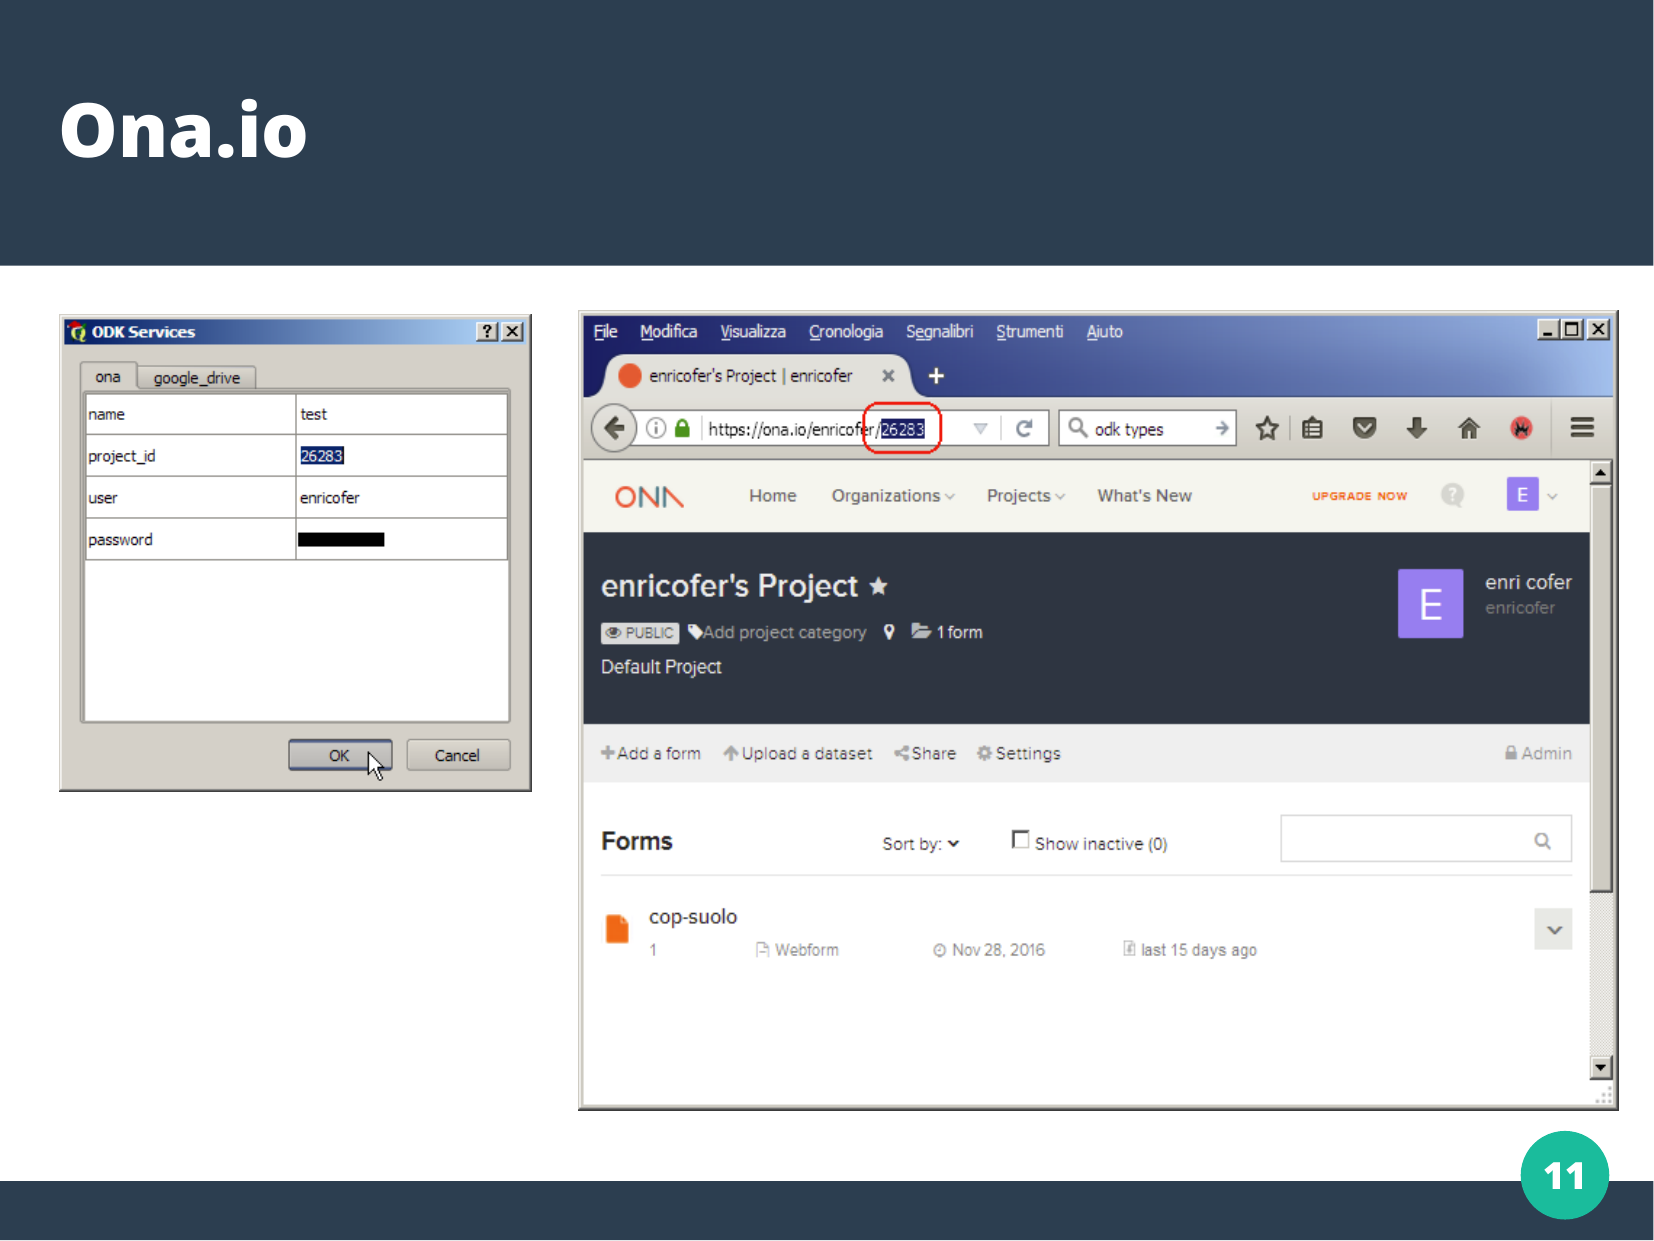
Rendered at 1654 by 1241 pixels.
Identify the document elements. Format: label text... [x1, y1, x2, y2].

picture [578, 310, 1619, 1111]
picture [59, 314, 532, 792]
title Ona.io [59, 49, 1595, 207]
